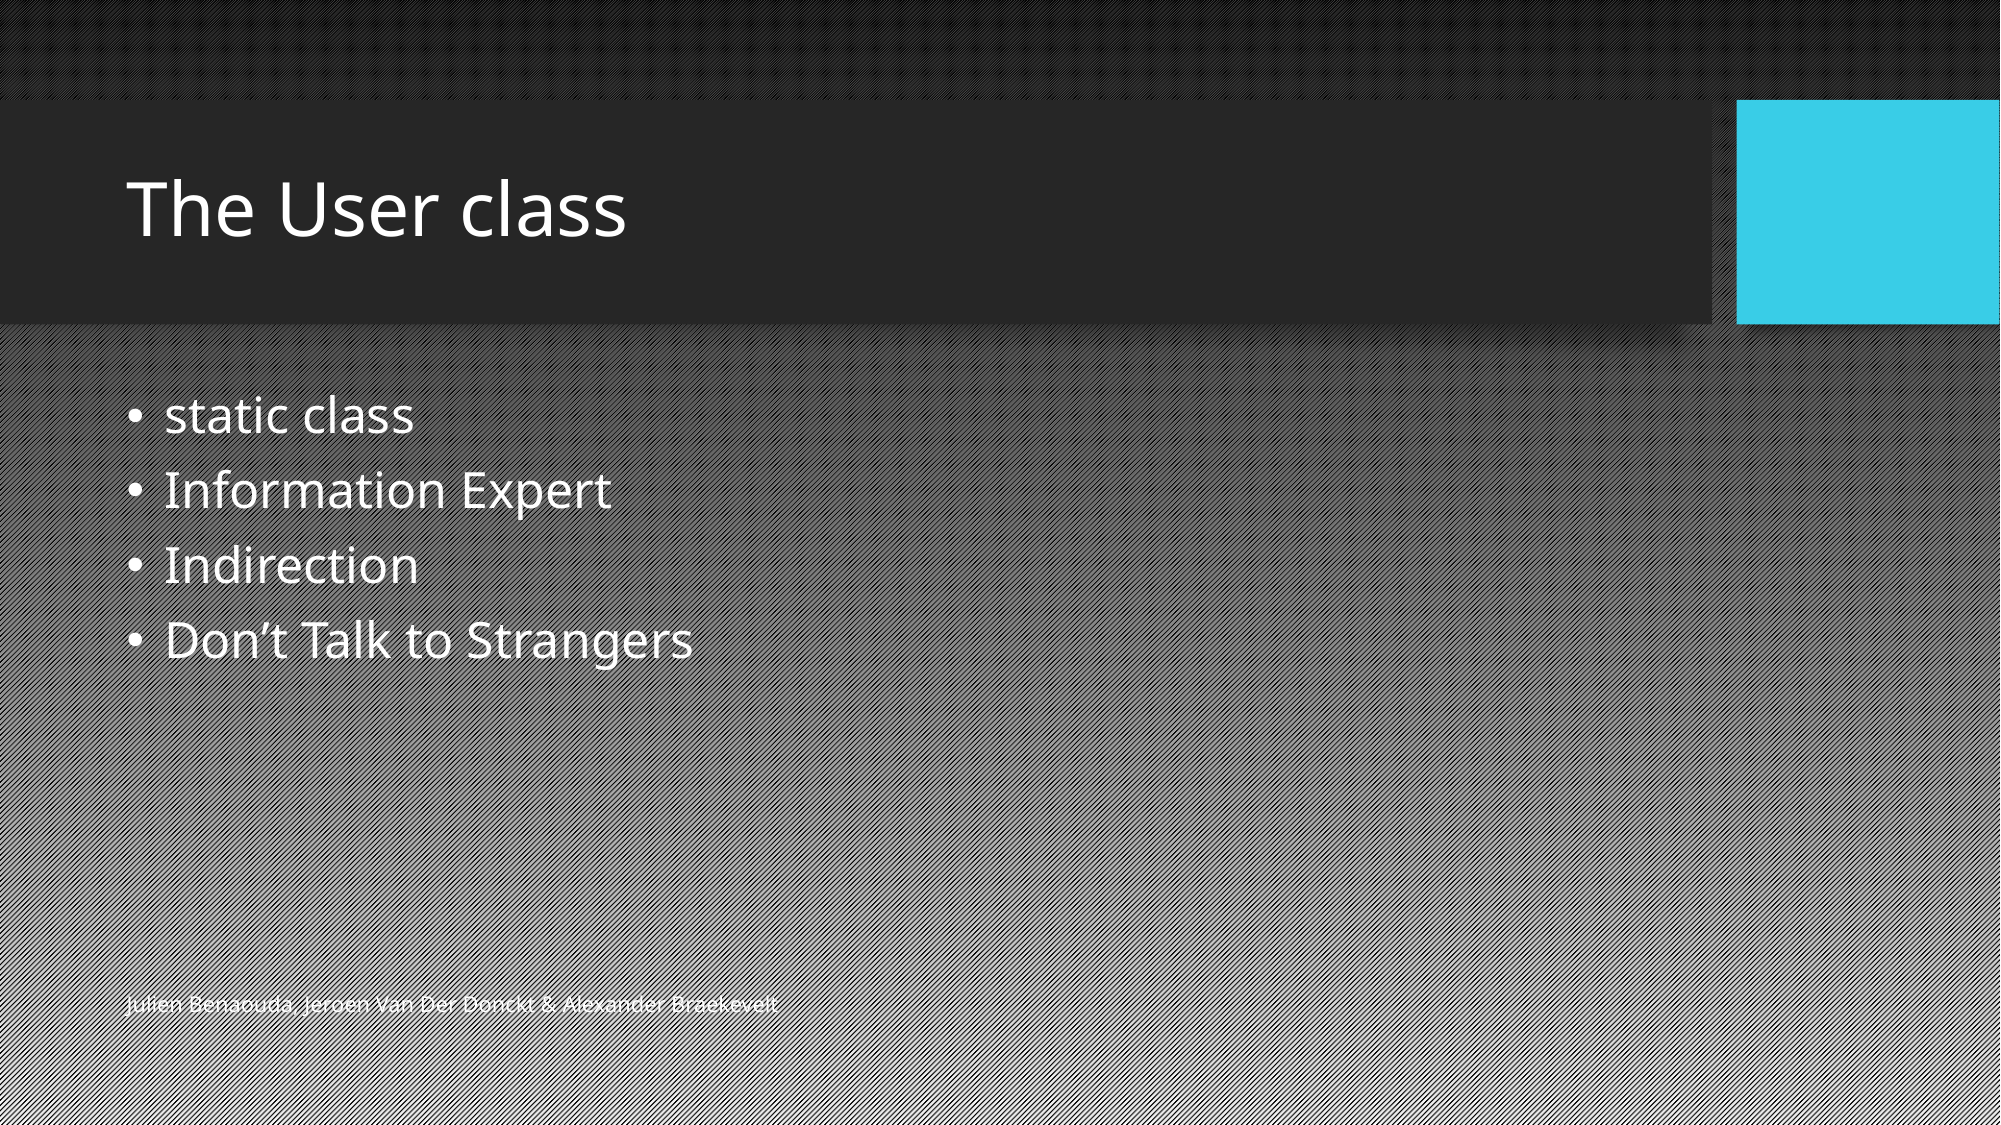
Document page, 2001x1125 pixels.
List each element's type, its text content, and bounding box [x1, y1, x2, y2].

picture [0, 0, 2000, 1125]
list static class Information Expert Indirection Don’t Talk to Strangers [111, 383, 883, 973]
footer Julien Benaouda, Jeroen Van Der Donckt & Alexander Braekevelt [111, 973, 1239, 1034]
title The User class [111, 123, 1689, 301]
